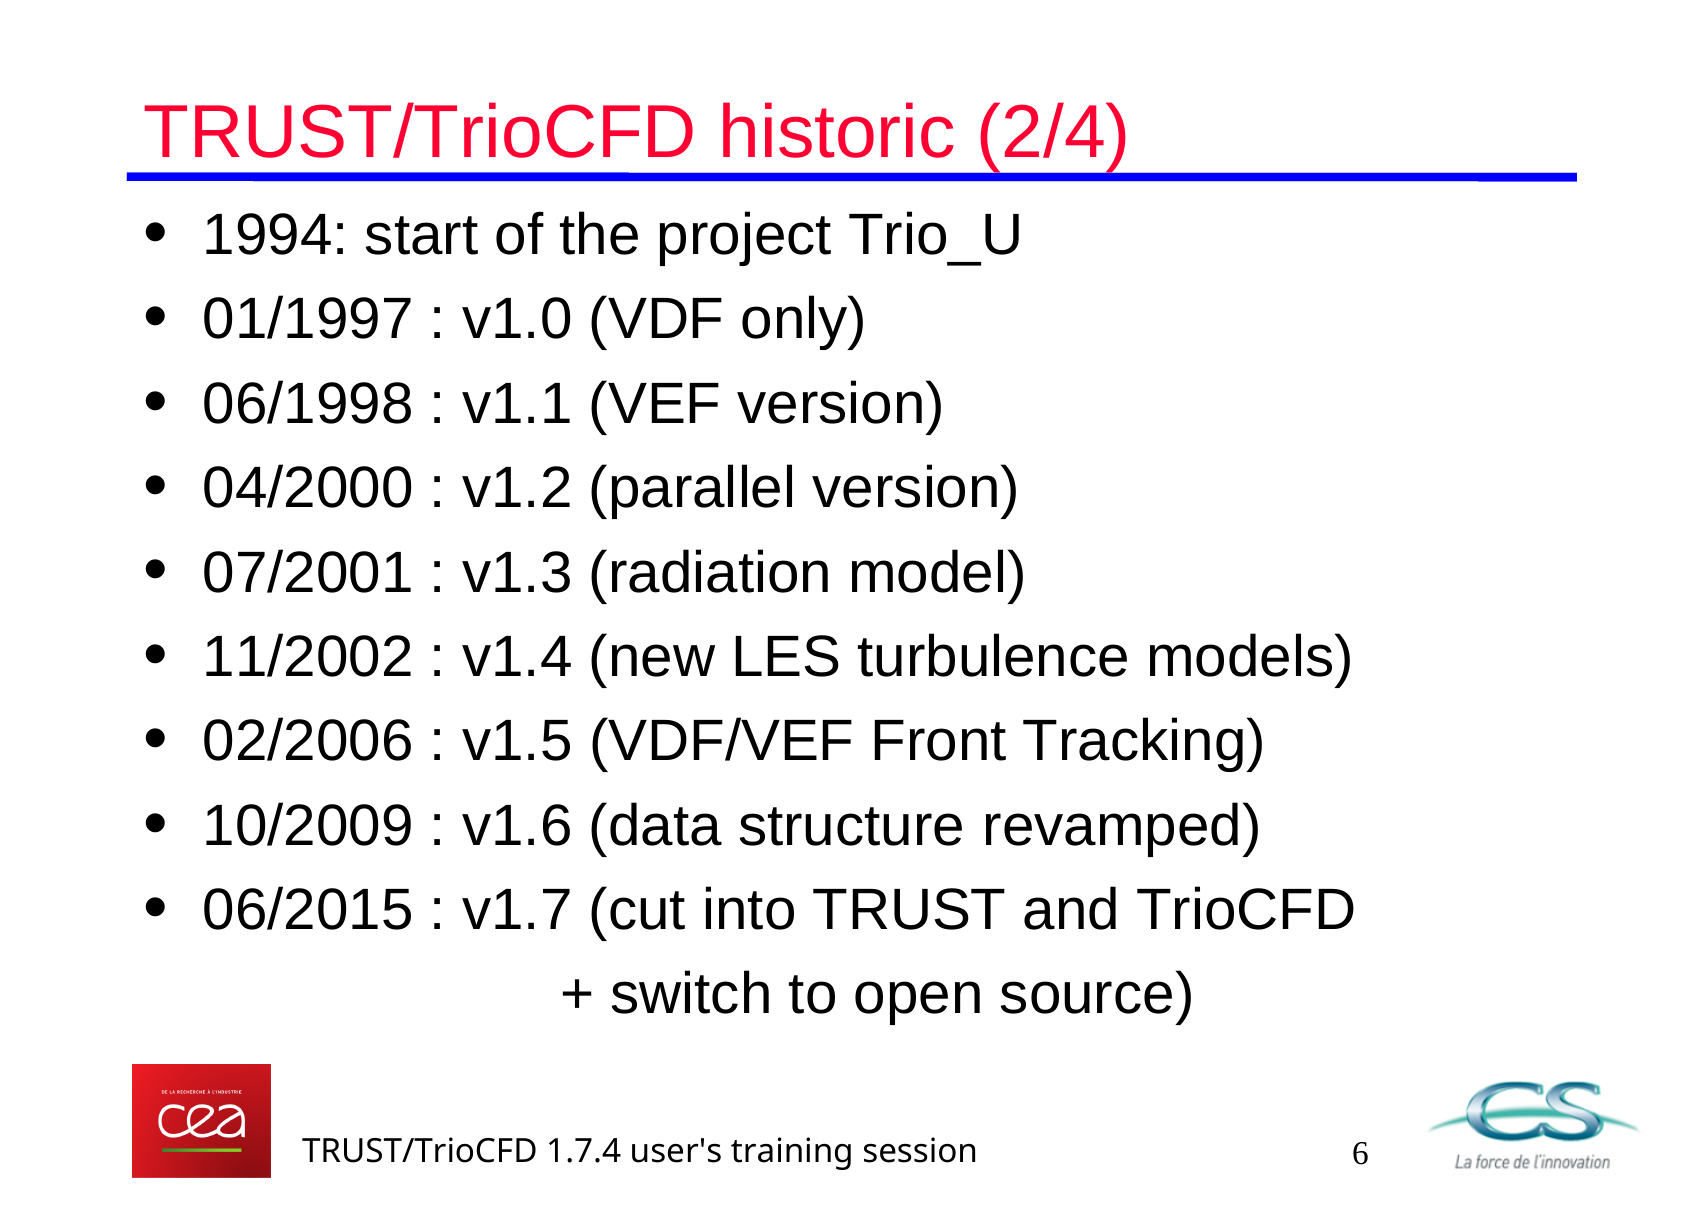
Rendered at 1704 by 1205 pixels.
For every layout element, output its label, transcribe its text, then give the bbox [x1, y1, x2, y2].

picture [132, 1064, 271, 1178]
title TRUST/TrioCFD historic (2/4) [127, 181, 1577, 188]
picture [1423, 1072, 1648, 1179]
title TRUST/TrioCFD historic (2/4) [127, 39, 1577, 172]
list 1994: start of the project Trio_U 01/1997 : v1.0 (VDF only) 06/1998 : v1.1 (VEF version) 04/2000 : v1.2 (parallel version) 07/2001 : v1.3 (radiation model) 11/2002 : v1.4 (new LES turbulence models) 02/2006 : v1.5 (VDF/VEF Front Tracking) 10/2009 : v1.6 (data structure revamped) 06/2015 : v1.7 (cut into TRUST and TrioCFD + switch to open source) [127, 188, 1577, 1035]
